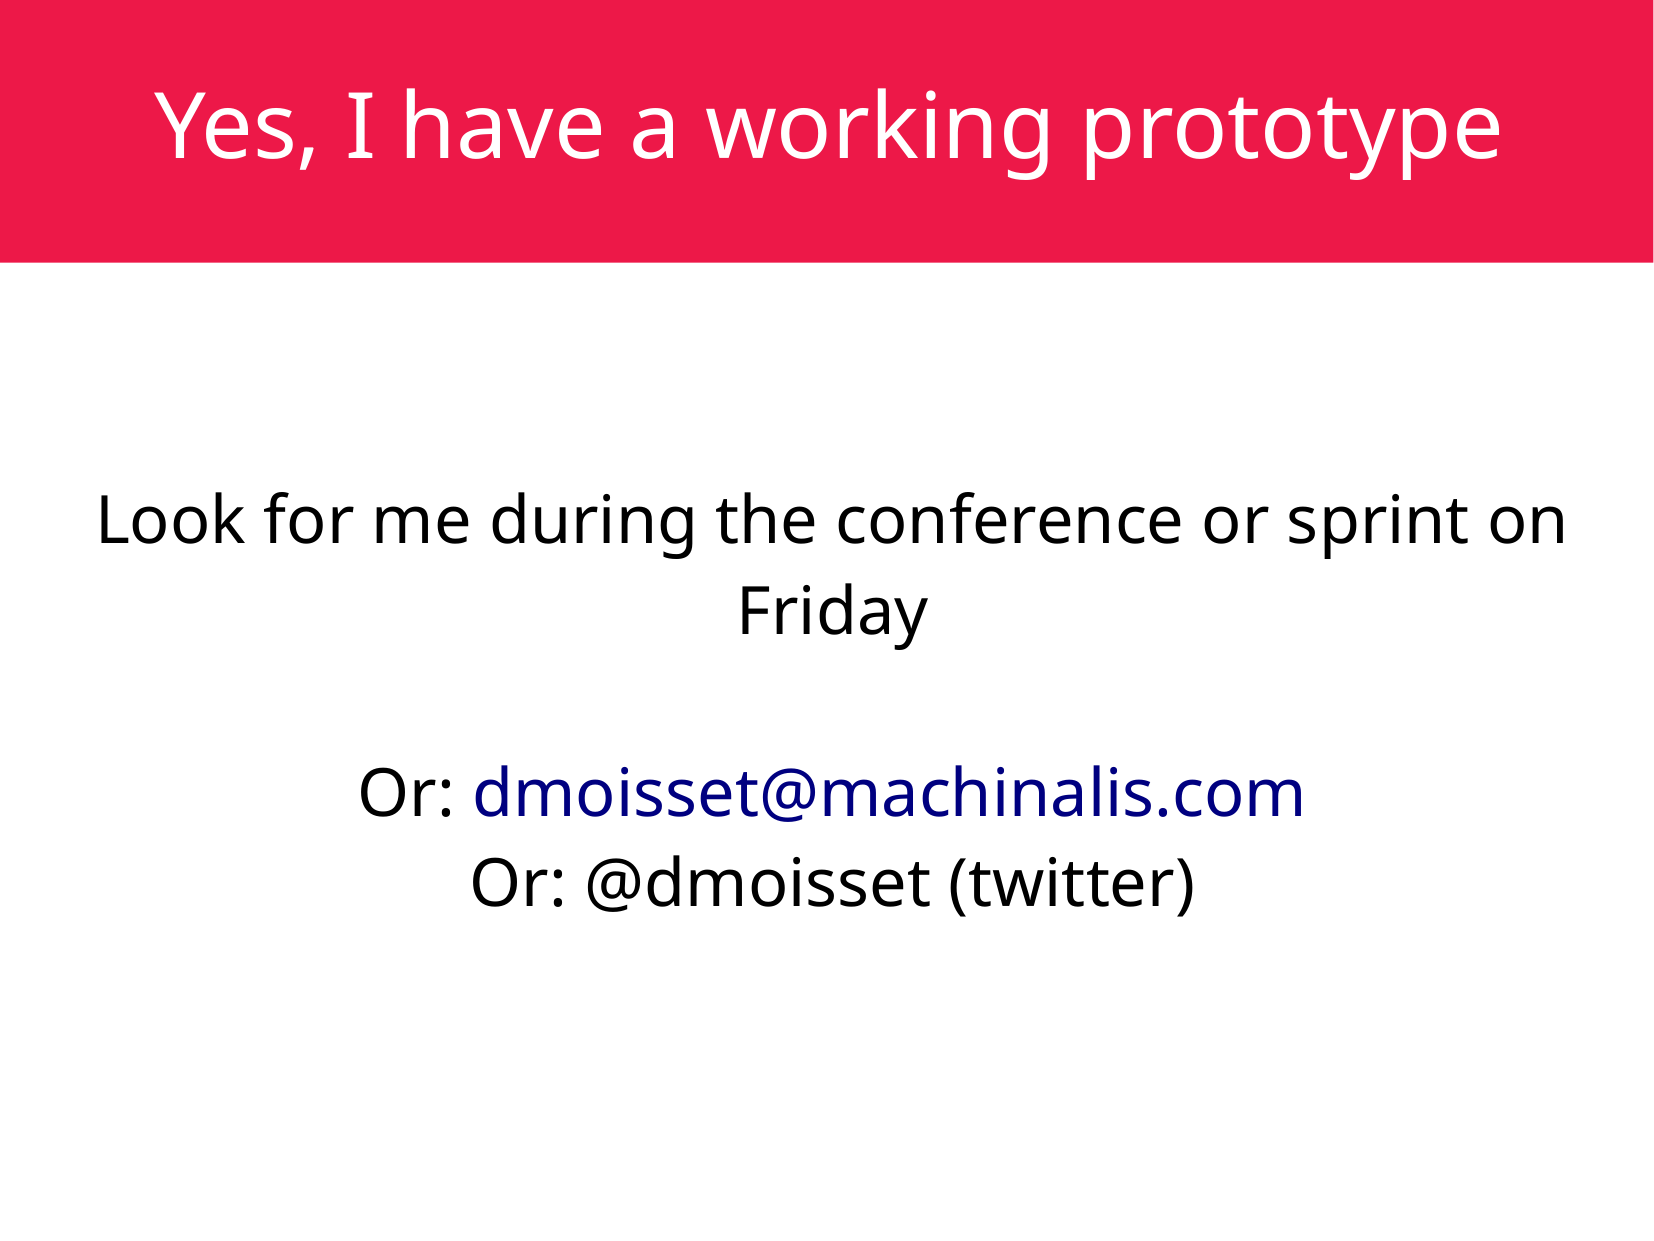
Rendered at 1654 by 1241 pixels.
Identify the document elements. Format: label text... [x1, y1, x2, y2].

title Yes, I have a working prototype [47, 19, 1613, 228]
subtitle Look for me during the conference or sprint on Friday Or: dmoisset@machinalis.com Or: @dmoisset (twitter) [53, 290, 1613, 1109]
